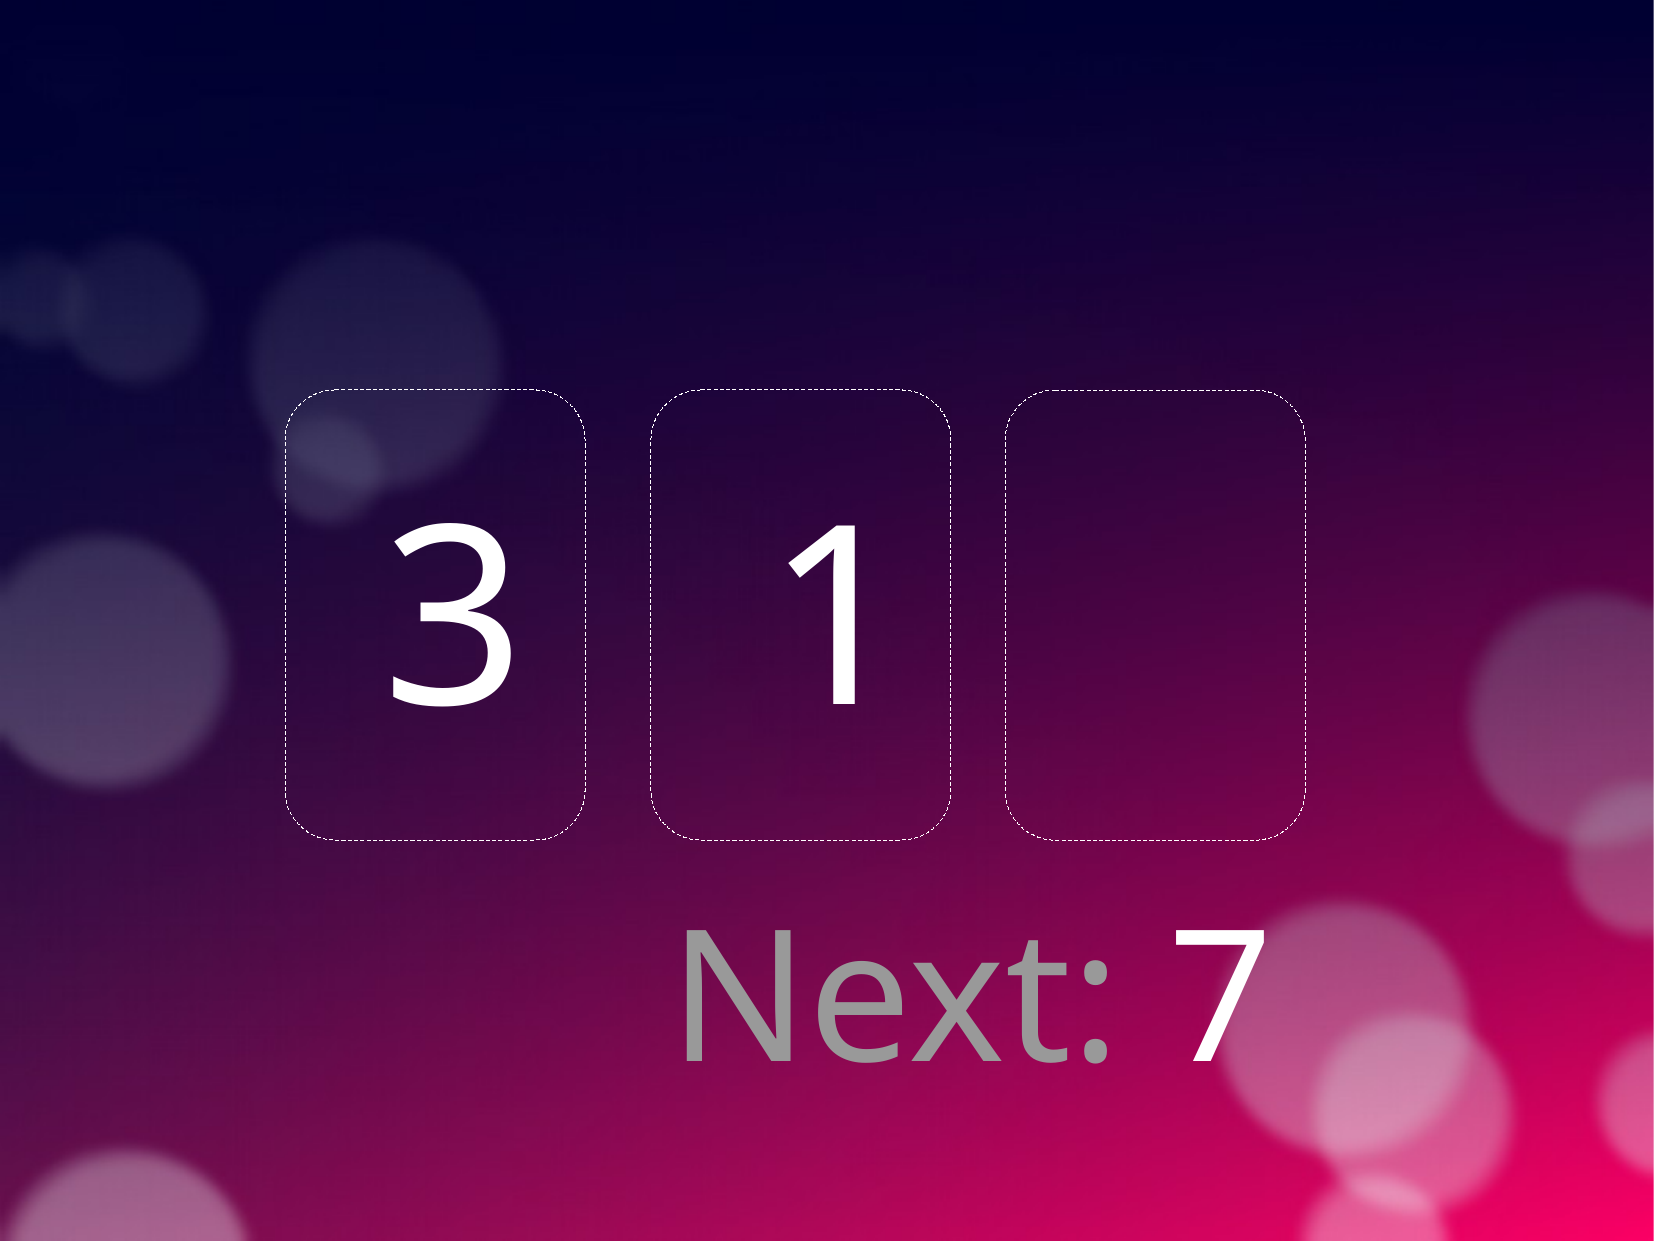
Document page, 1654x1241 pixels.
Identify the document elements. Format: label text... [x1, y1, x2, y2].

picture [0, 0, 1654, 1241]
title Next: 7 [510, 839, 1366, 1141]
title 1 [548, 360, 924, 856]
title 3 [165, 360, 541, 856]
